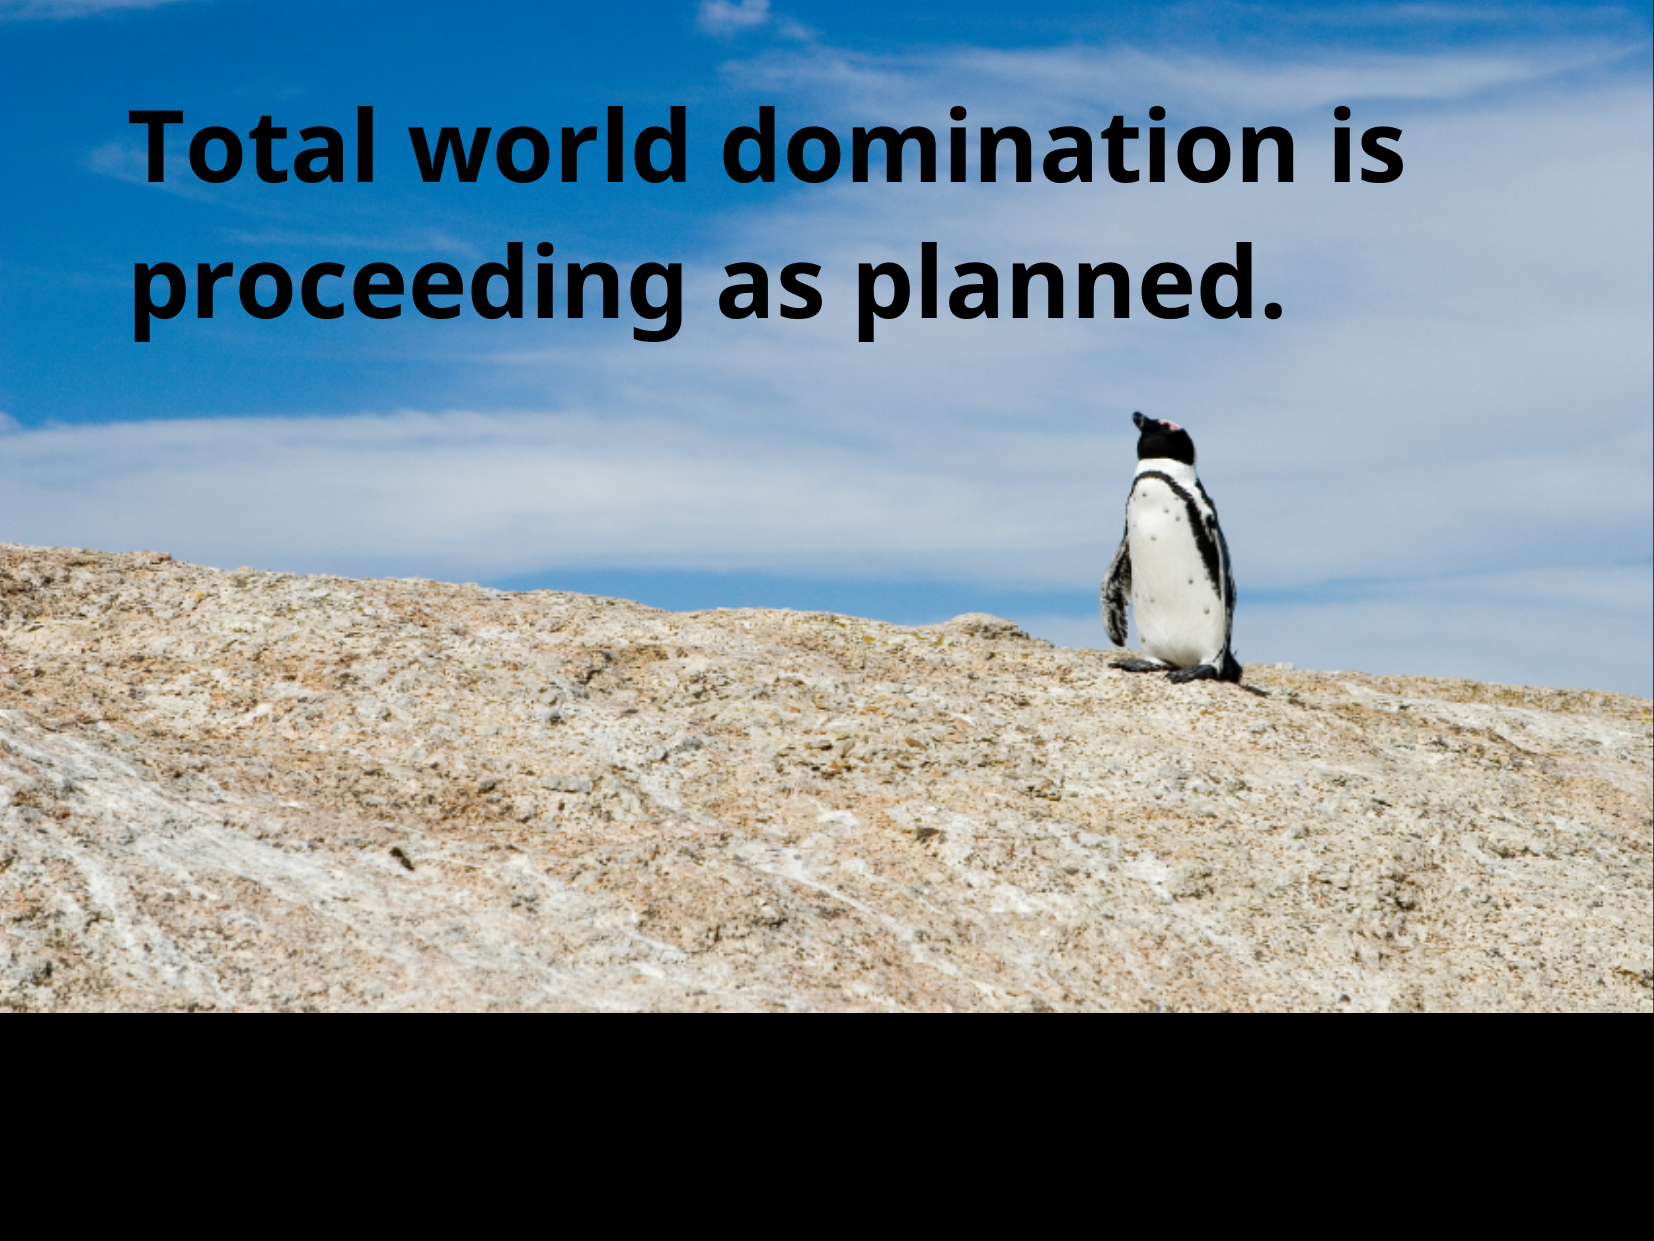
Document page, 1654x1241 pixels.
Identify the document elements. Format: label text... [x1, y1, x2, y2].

text_box [0, 1013, 1654, 1241]
picture [0, 0, 1654, 1013]
text_box Total world domination is proceeding as planned. [112, 67, 1379, 323]
